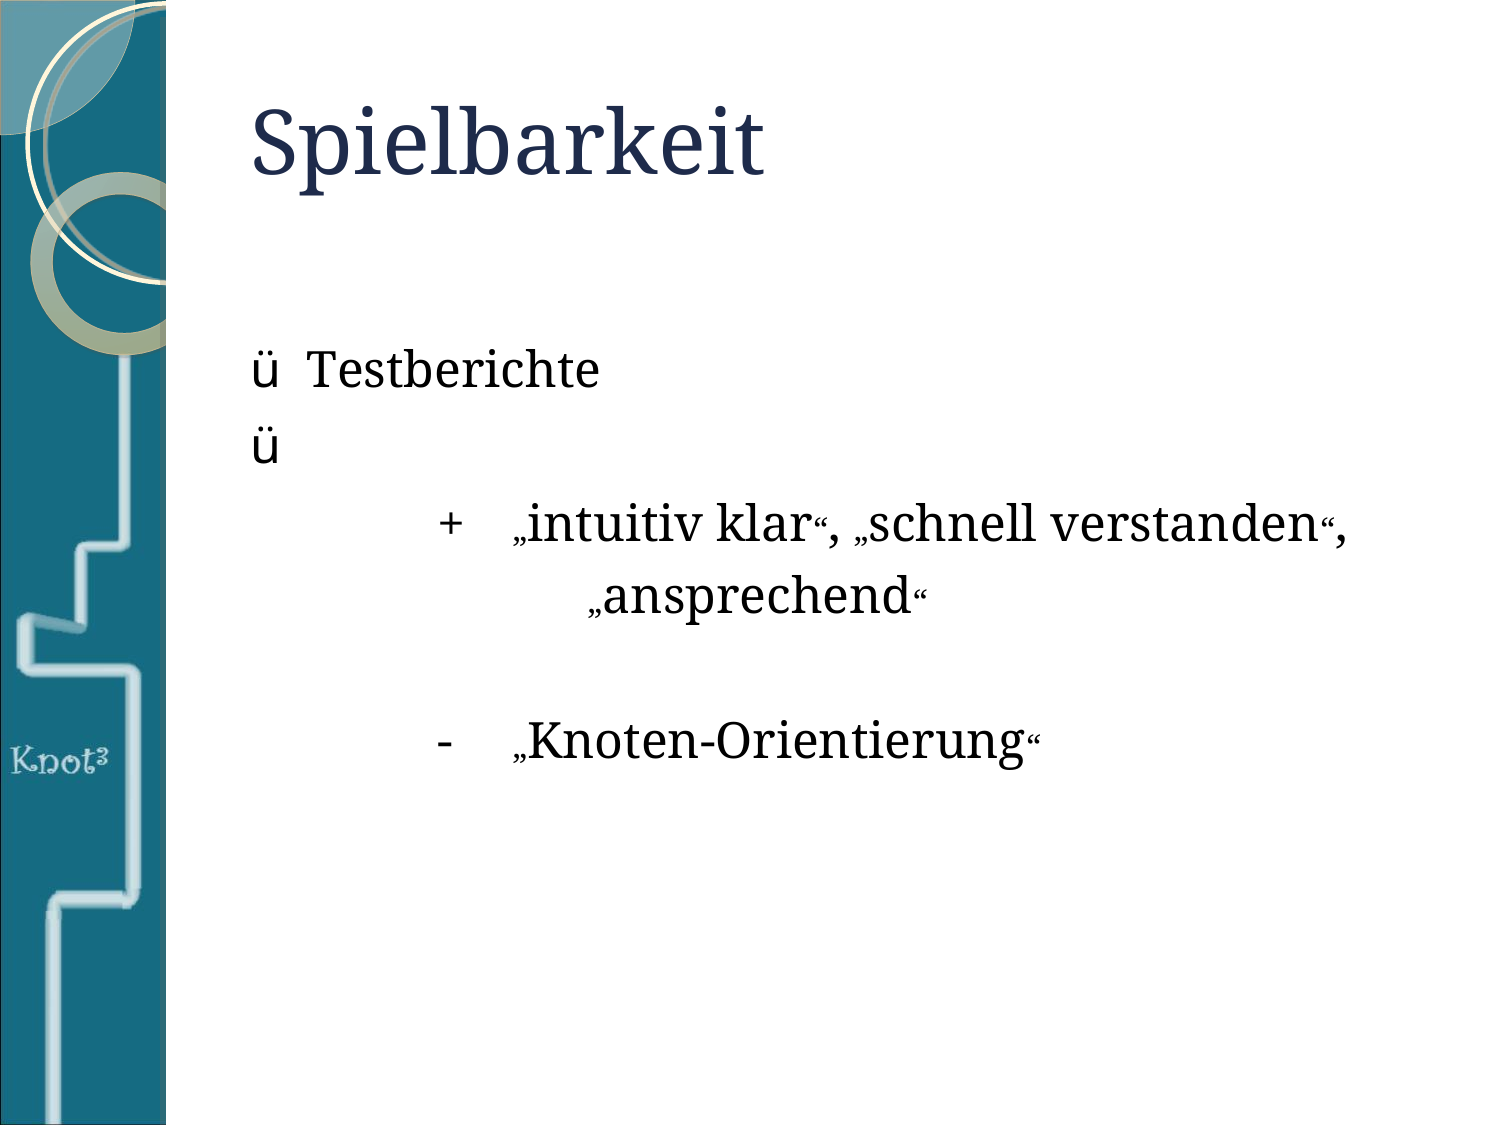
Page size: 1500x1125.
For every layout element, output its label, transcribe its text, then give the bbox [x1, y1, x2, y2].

title Spielbarkeit [235, 23, 1466, 237]
list Testberichte + „intuitiv klar“, „schnell verstanden“, „ansprechend“ - „Knoten-Orientierung“ [235, 237, 1466, 1012]
